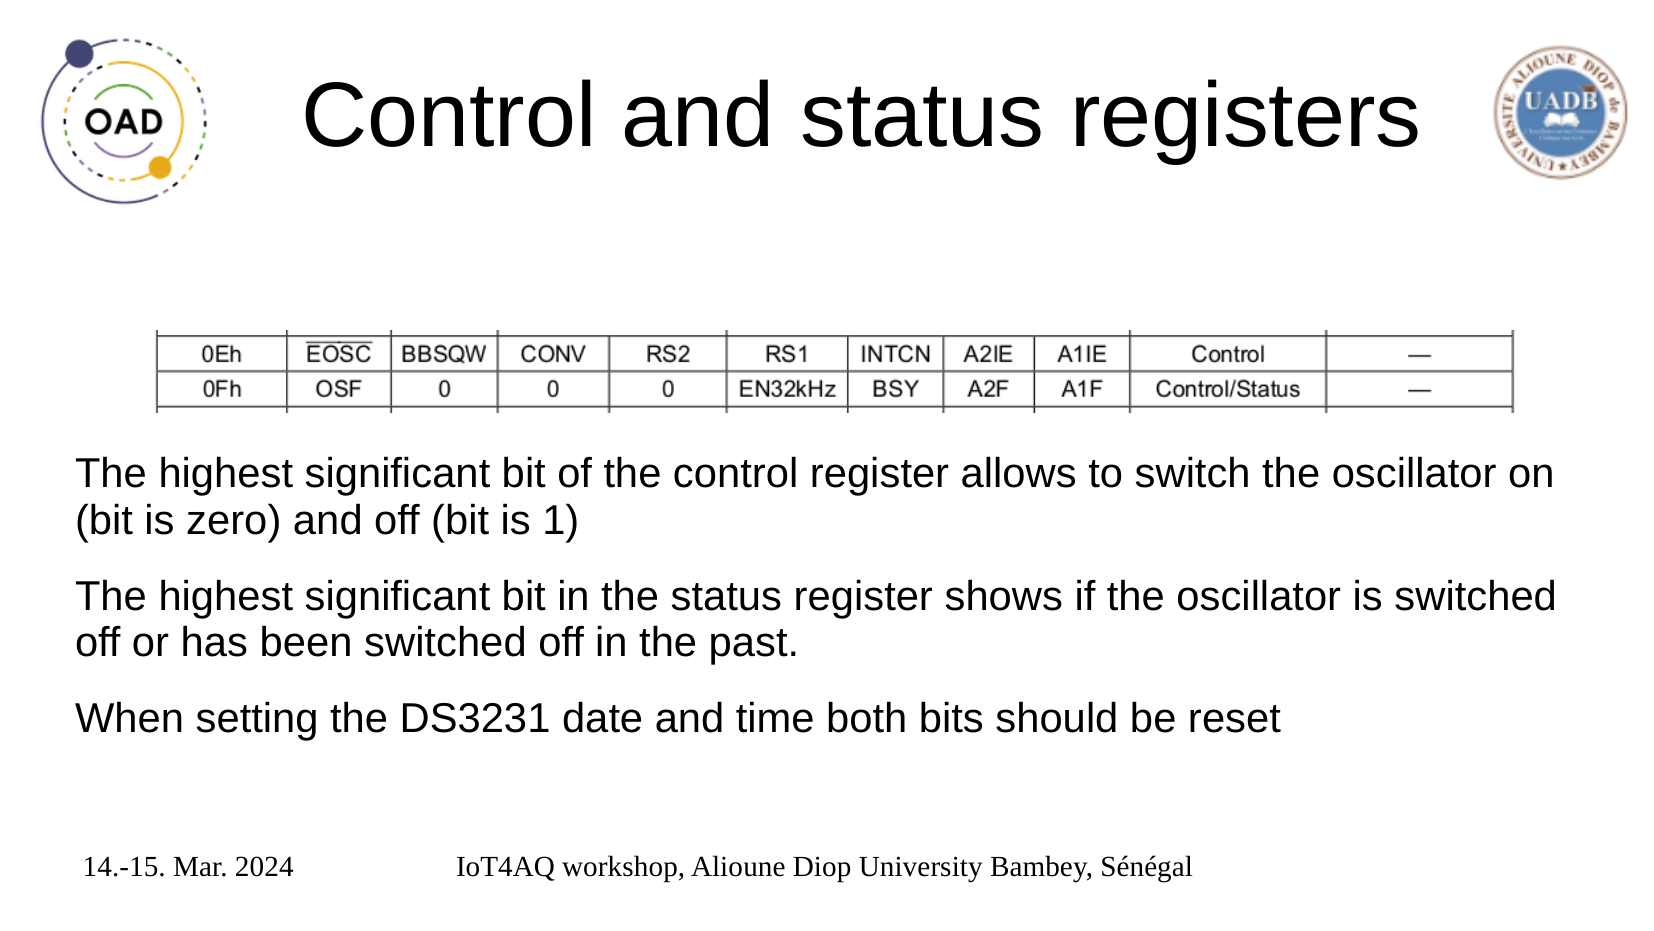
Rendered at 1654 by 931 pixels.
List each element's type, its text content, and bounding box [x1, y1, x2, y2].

list The highest significant bit of the control register allows to switch the oscillator on (bit is zero) and off (bit is 1) The highest significant bit in the status register shows if the oscillator is switched off or has been switched off in the past. When setting the DS3231 date and time both bits should be reset [75, 450, 1564, 826]
picture [150, 330, 1538, 413]
picture [0, 24, 242, 225]
title Control and status registers [278, 37, 1446, 193]
picture [1482, 37, 1641, 188]
